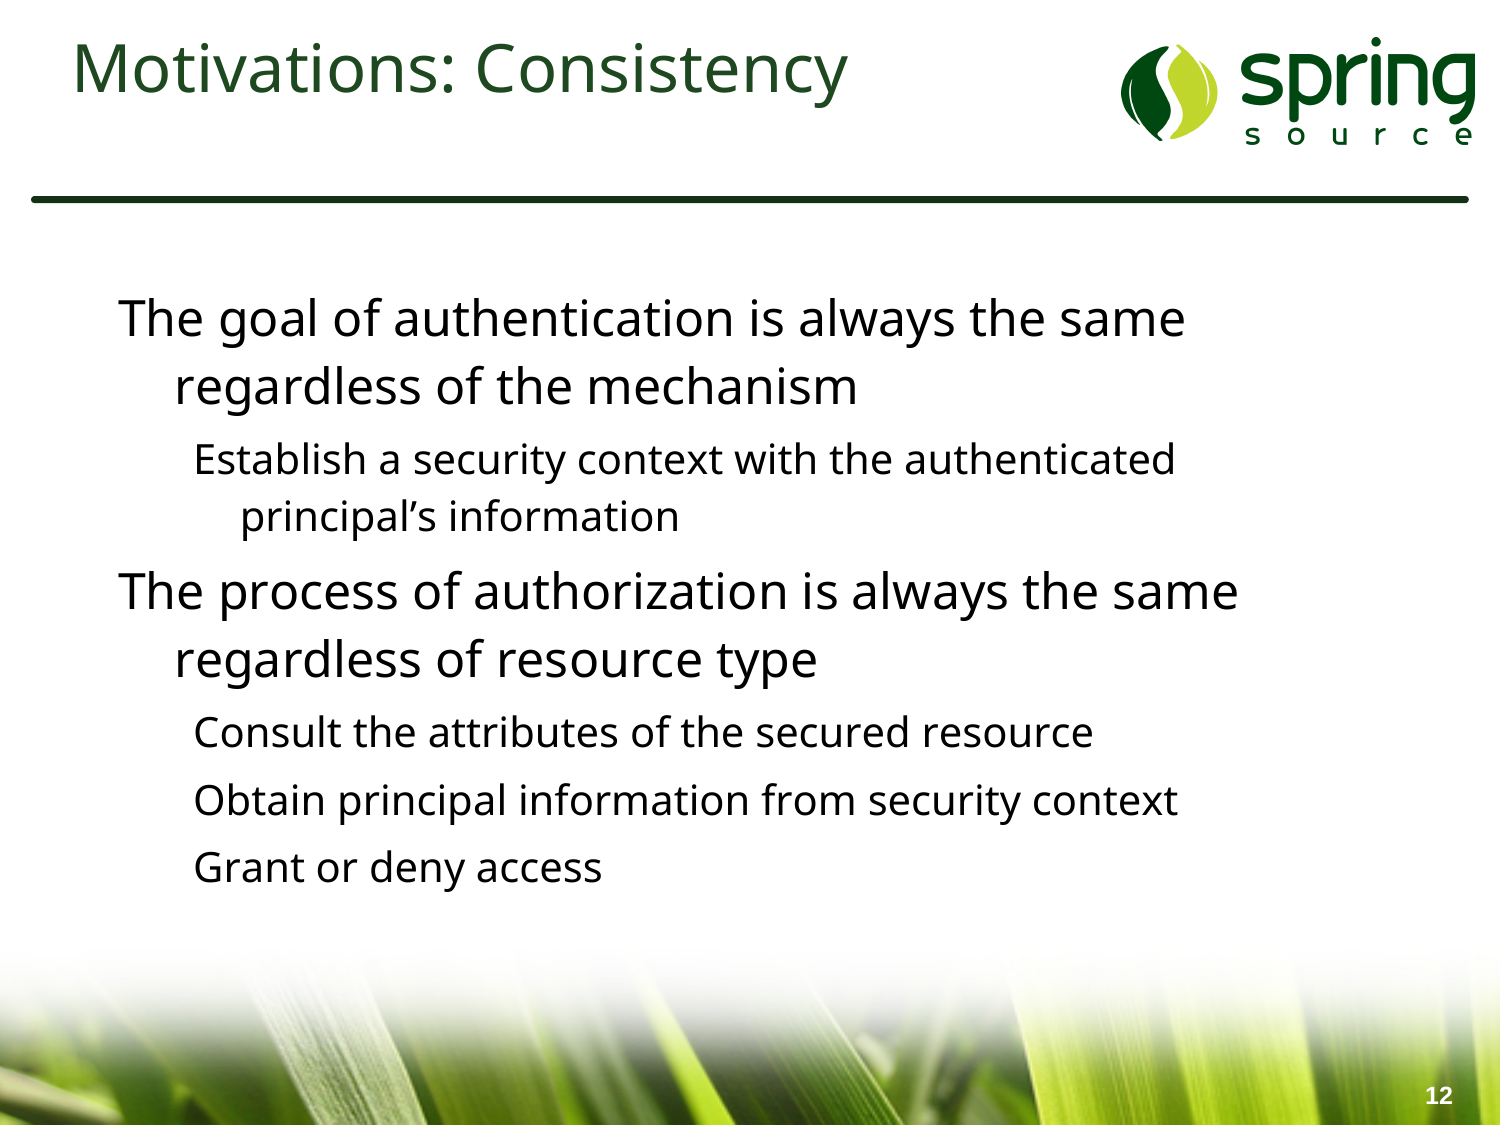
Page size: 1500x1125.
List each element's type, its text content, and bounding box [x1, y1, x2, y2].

list The goal of authentication is always the same regardless of the mechanism Establish a security context with the authenticated principal’s information The process of authorization is always the same regardless of resource type Consult the attributes of the secured resource Obtain principal information from security context Grant or deny access [103, 275, 1394, 938]
picture [1121, 37, 1475, 145]
title Motivations: Consistency [56, 13, 1089, 176]
picture [0, 944, 1500, 1125]
